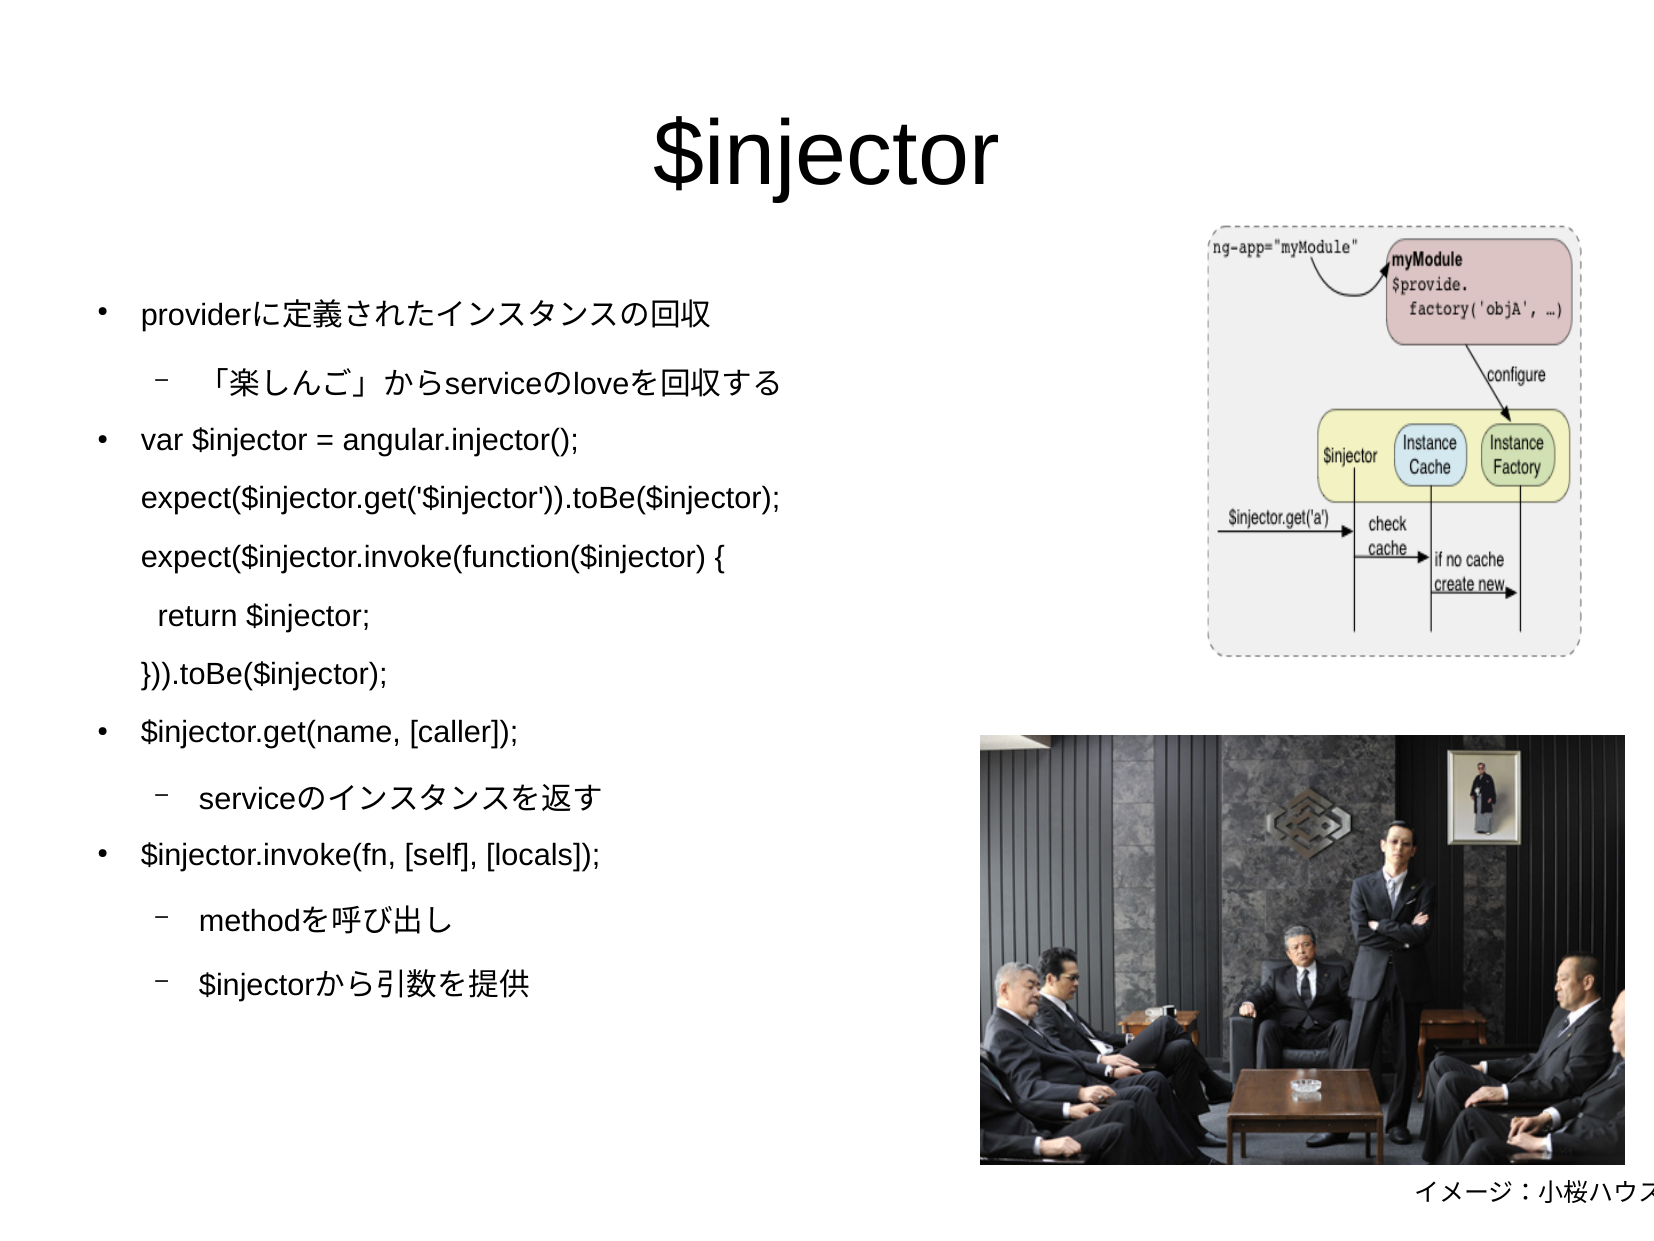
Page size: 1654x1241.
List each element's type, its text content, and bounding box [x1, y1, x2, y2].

list providerに定義されたインスタンスの回収 「楽しんご」からserviceのloveを回収する var $injector = angular.injector(); expect($injector.get('$injector')).toBe($injector); expect($injector.invoke(function($injector) { return $injector; })).toBe($injector); $injector.get(name, [caller]); serviceのインスタンスを返す $injector.invoke(fn, [self], [locals]); methodを呼び出し $injectorから引数を提供 [82, 290, 1571, 1010]
title $injector [82, 49, 1571, 257]
picture [980, 735, 1625, 1165]
picture [1204, 224, 1583, 659]
text_box イメージ：小桜ハウス [1399, 1164, 1644, 1205]
